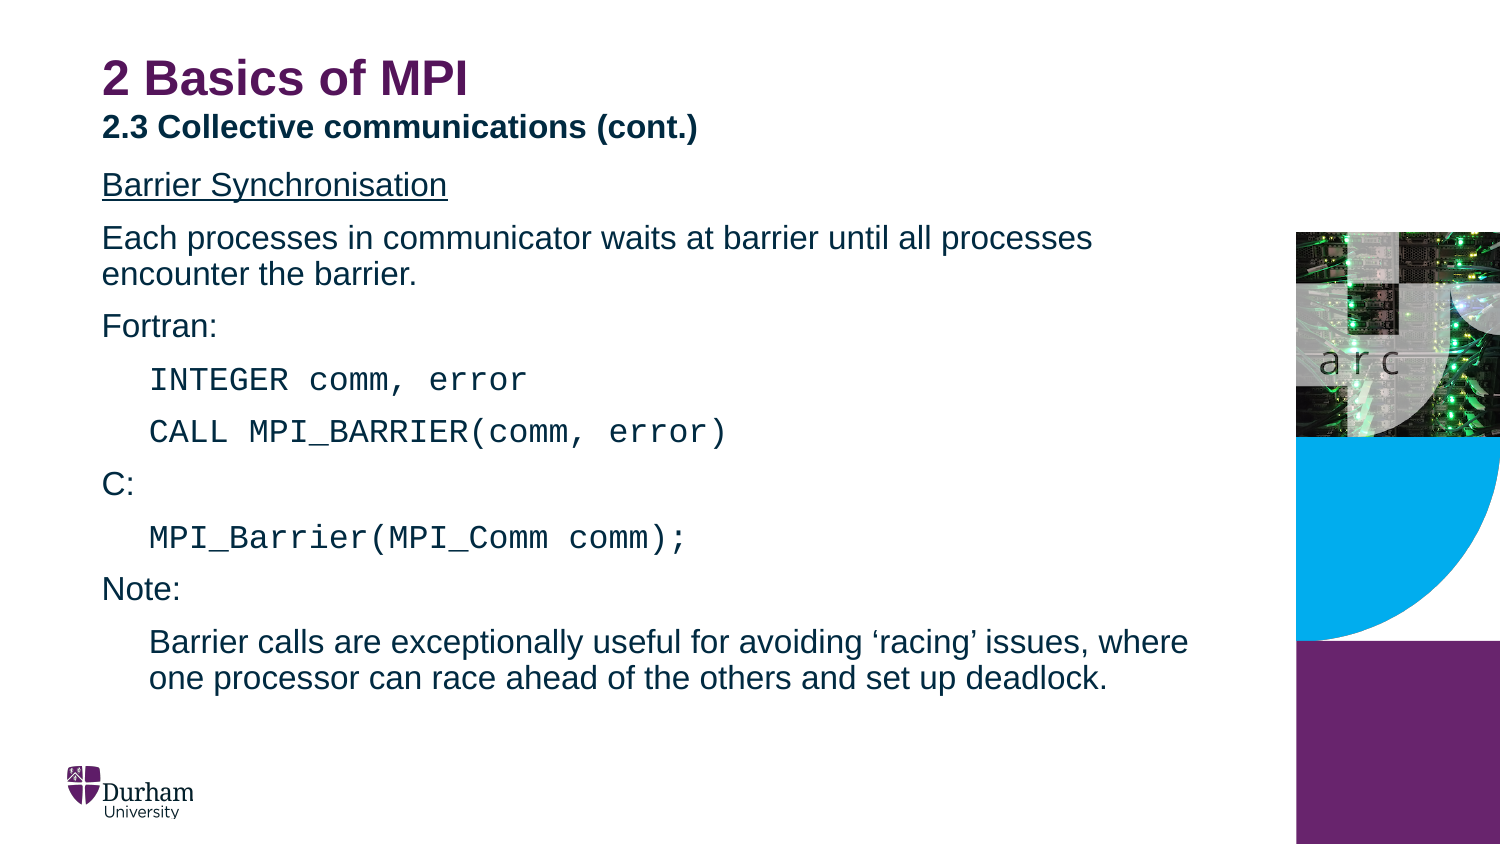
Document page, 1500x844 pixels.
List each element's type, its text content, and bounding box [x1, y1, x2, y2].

picture [1332, 467, 1500, 640]
title 2 Basics of MPI 2.3 Collective communications (cont.) [101, 45, 1399, 187]
list Barrier Synchronisation Each processes in communicator waits at barrier until all processes encounter the barrier. Fortran: INTEGER comm, error CALL MPI_BARRIER(comm, error) C: MPI_Barrier(MPI_Comm comm); Note: Barrier calls are exceptionally useful for avoiding ‘racing’ issues, where one processor can race ahead of the others and set up deadlock. [101, 168, 1215, 754]
picture [1296, 232, 1500, 436]
picture [67, 766, 193, 819]
text_box [1296, 640, 1500, 844]
